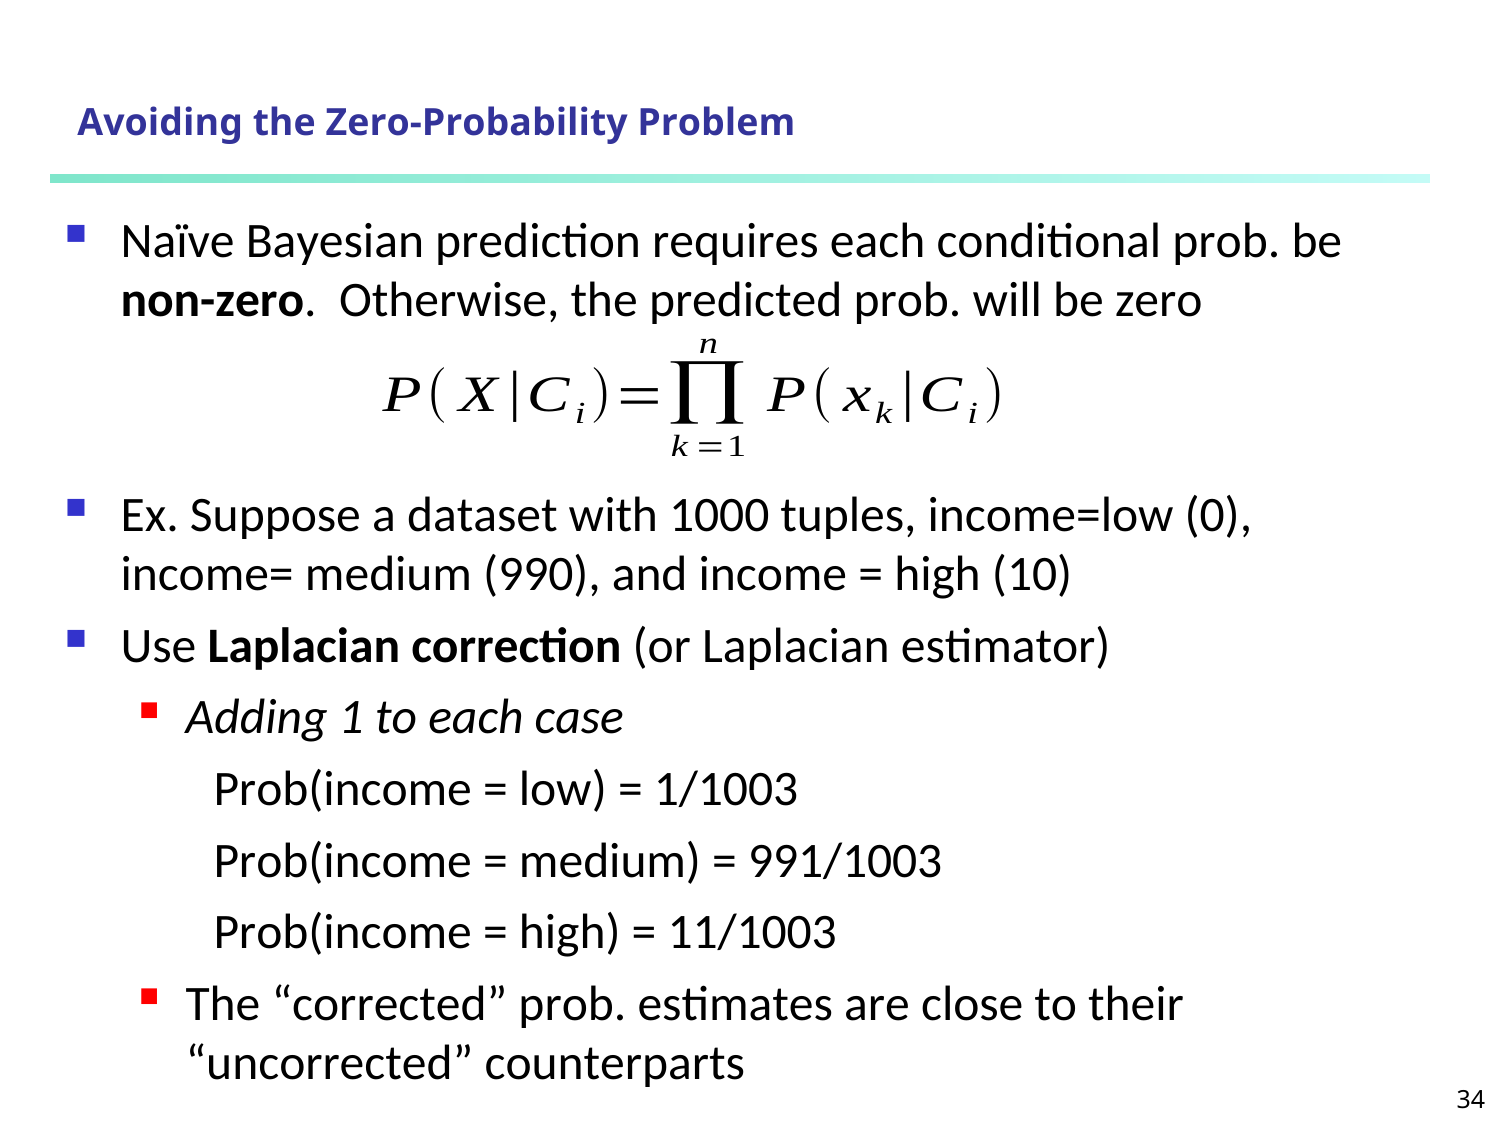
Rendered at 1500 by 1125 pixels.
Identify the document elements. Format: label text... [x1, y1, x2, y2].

text_box <number> [1187, 1062, 1500, 1125]
list Naïve Bayesian prediction requires each conditional prob. be non-zero. Otherwise, the predicted prob. will be zero Ex. Suppose a dataset with 1000 tuples, income=low (0), income= medium (990), and income = high (10) Use Laplacian correction (or Laplacian estimator) Adding 1 to each case Prob(income = low) = 1/1003 Prob(income = medium) = 991/1003 Prob(income = high) = 11/1003 The “corrected” prob. estimates are close to their “uncorrected” counterparts [49, 200, 1425, 1101]
chart [362, 324, 1026, 463]
title Avoiding the Zero-Probability Problem [62, 49, 1441, 150]
